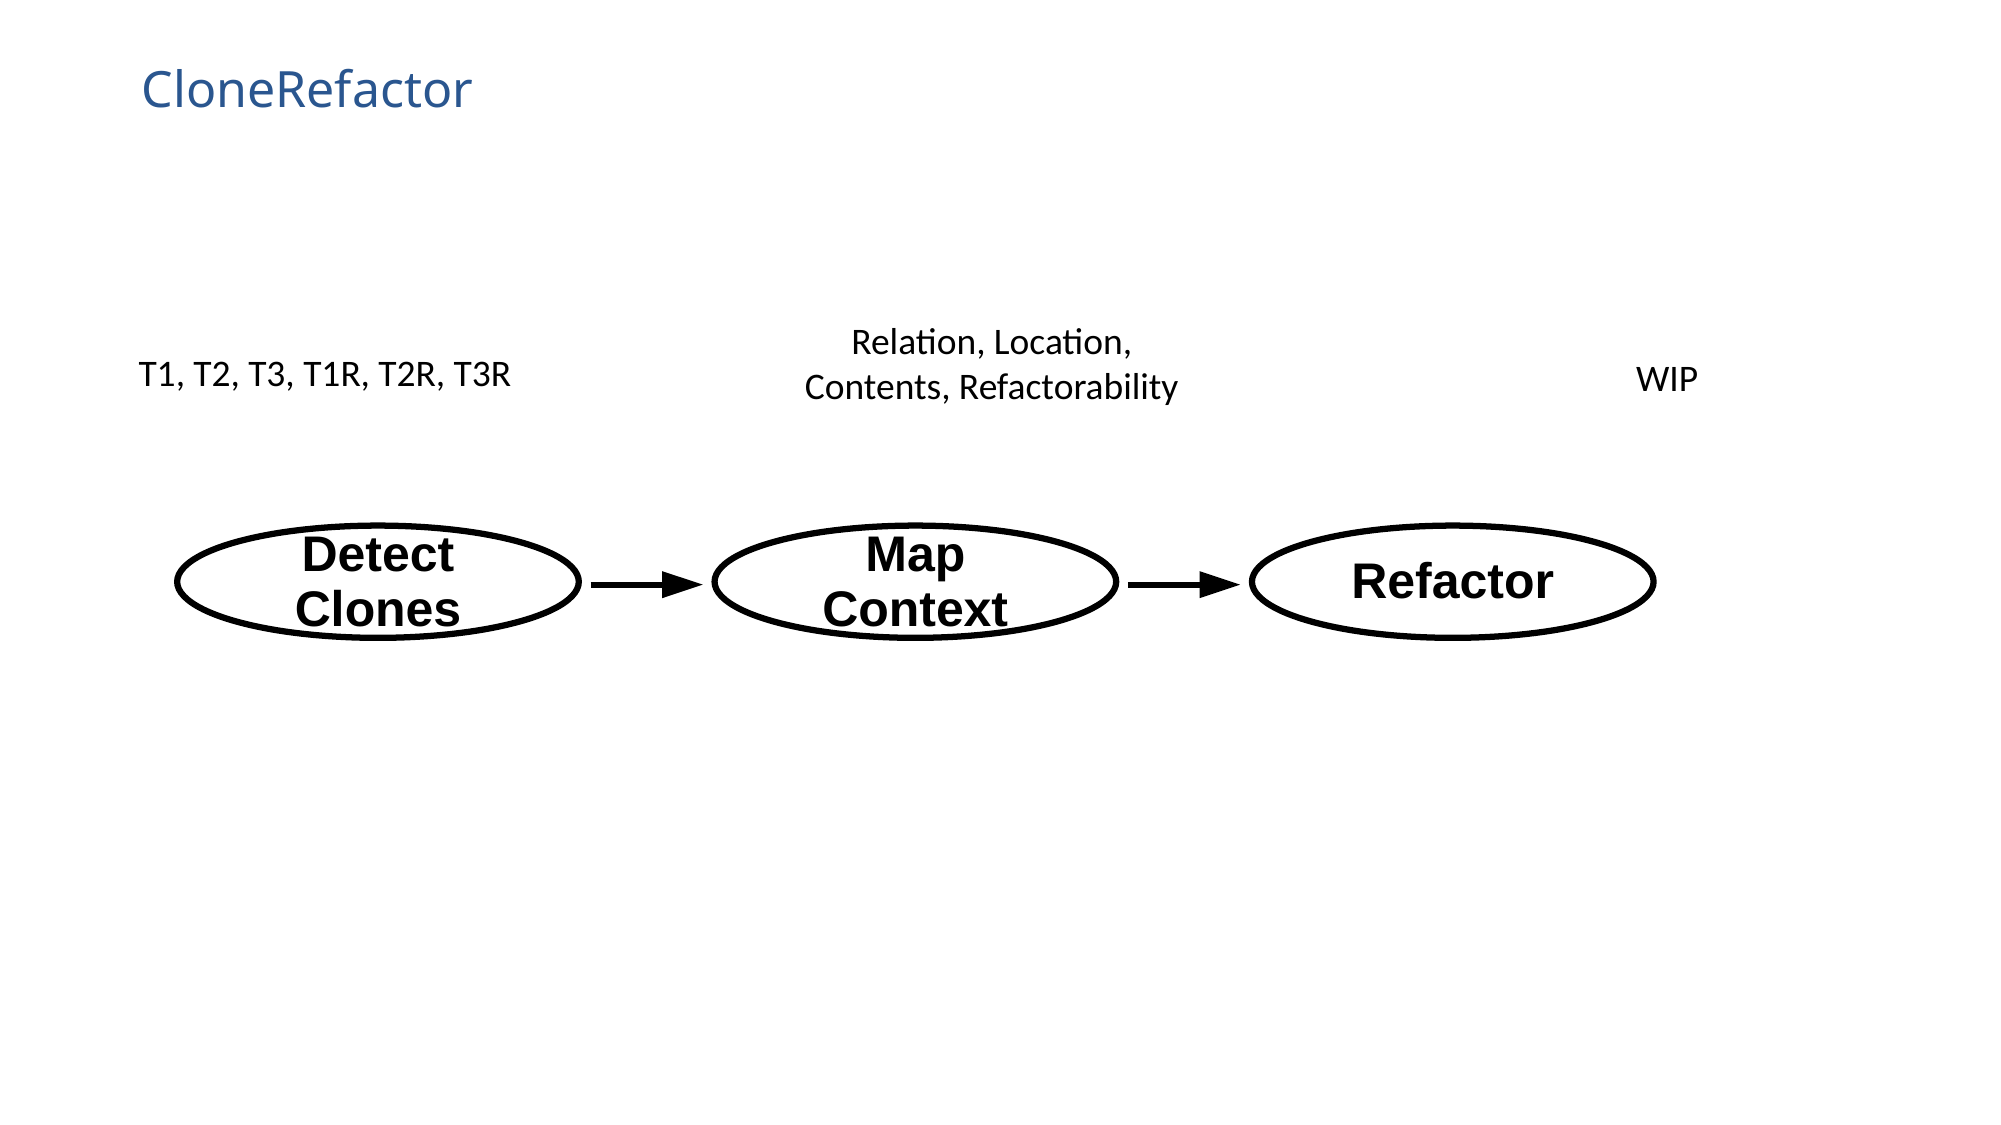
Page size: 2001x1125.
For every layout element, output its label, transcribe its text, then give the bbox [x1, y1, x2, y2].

text_box WIP [1452, 346, 1882, 407]
text_box Refactor [1251, 525, 1654, 638]
text_box Detect Clones [177, 525, 579, 638]
text_box CloneRefactor [142, 59, 1842, 124]
text_box Map Context [714, 525, 1117, 638]
text_box T1, T2, T3, T1R, T2R, T3R [123, 341, 553, 447]
text_box Relation, Location, Contents, Refactorability [777, 309, 1207, 460]
